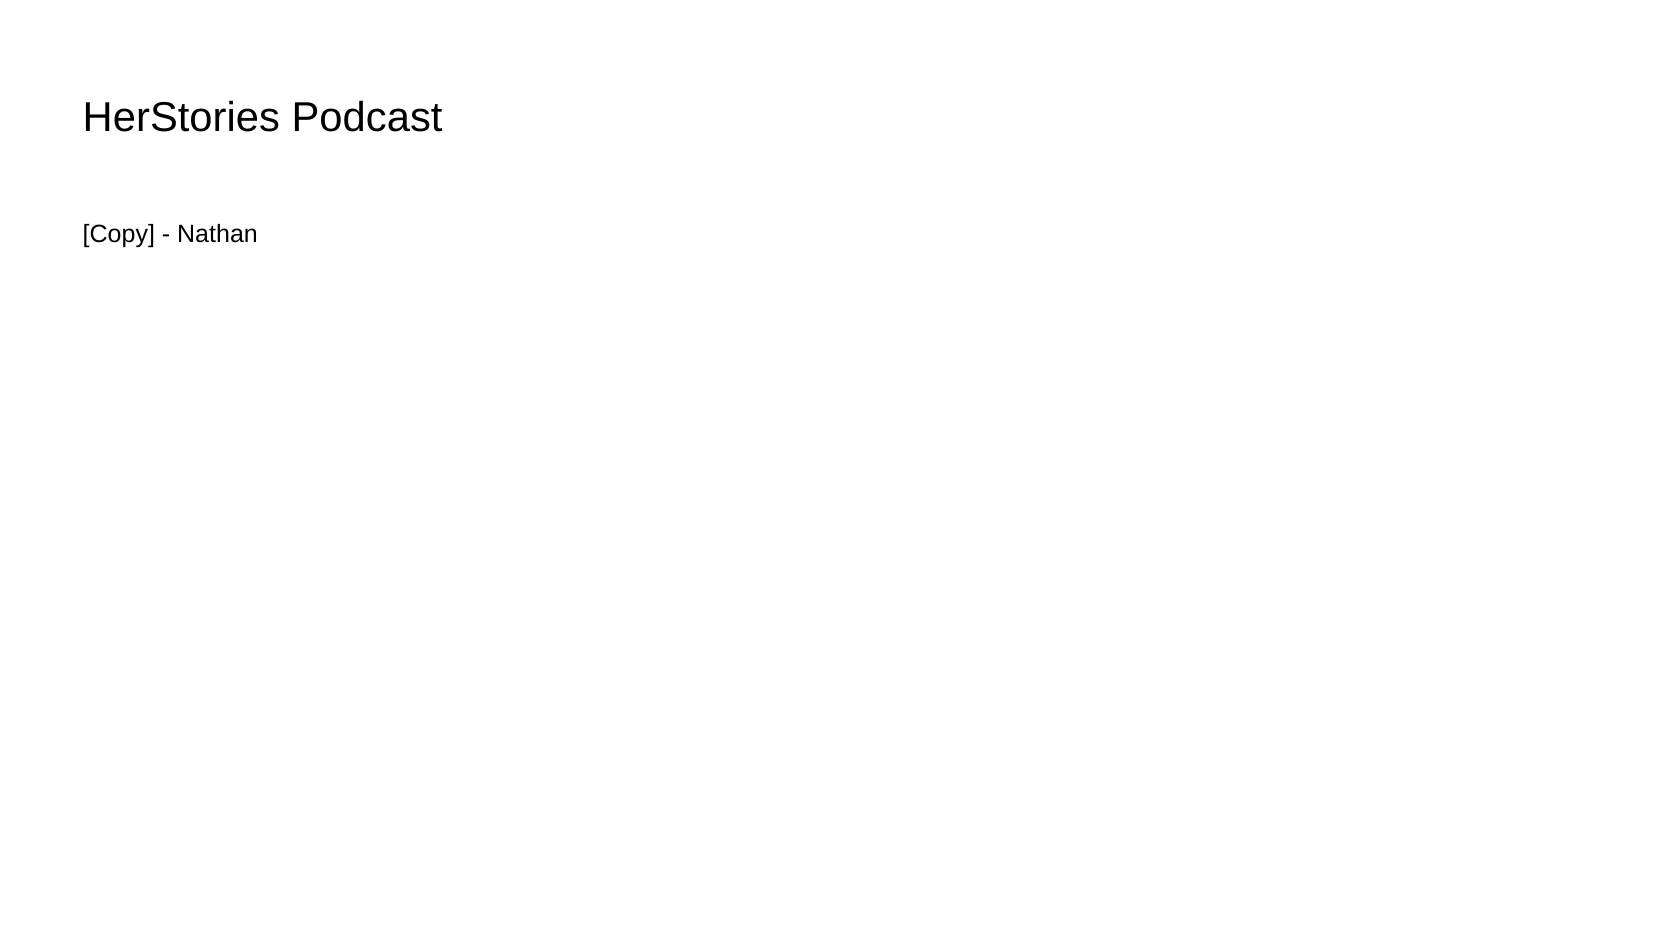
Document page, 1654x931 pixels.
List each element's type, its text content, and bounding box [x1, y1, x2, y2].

list [Copy] - Nathan [82, 217, 1571, 758]
title HerStories Podcast [82, 37, 1571, 193]
